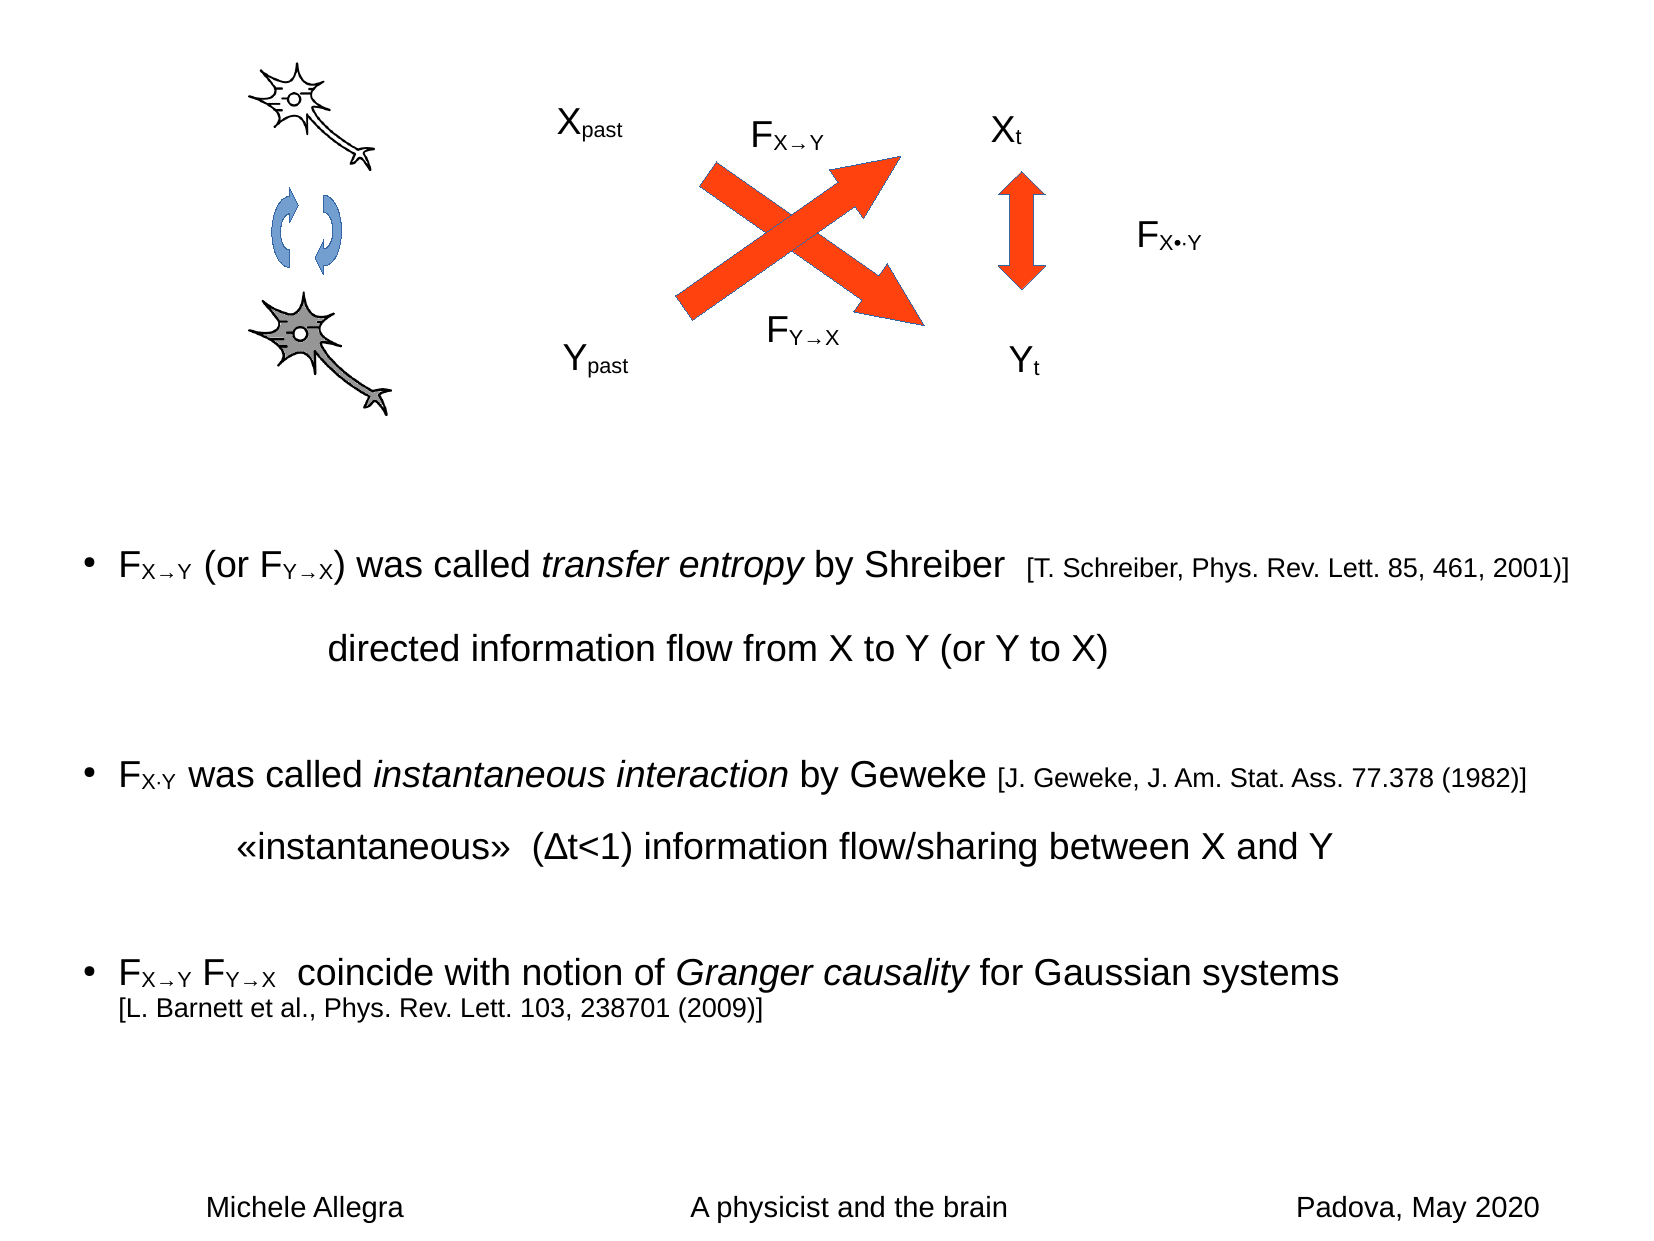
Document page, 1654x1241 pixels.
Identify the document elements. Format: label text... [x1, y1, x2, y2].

text_box FX•∙Y [1100, 207, 1232, 263]
text_box Yt [973, 329, 1077, 390]
text_box FX→Y (or FY→X) was called transfer entropy by Shreiber [T. Schreiber, Phys. Rev. Lett. 85, 461, 2001)] directed information flow from X to Y (or Y to X) FX∙Y was called instantaneous interaction by Geweke [J. Geweke, J. Am. Stat. Ass. 77.378 (1982)] «instantaneous» (∆t<1) information flow/sharing between X and Y FX→Y FY→X coincide with notion of Granger causality for Gaussian systems [L. Barnett et al., Phys. Rev. Lett. 103, 238701 (2009)] [82, 455, 1595, 1184]
text_box [315, 195, 342, 275]
text_box [675, 156, 925, 326]
picture [248, 281, 392, 426]
text_box FX→Y [714, 107, 854, 162]
picture [248, 53, 375, 180]
text_box [271, 187, 299, 268]
text_box Ypast [527, 330, 665, 385]
text_box FY→X [730, 302, 870, 357]
title Michele Allegra A physicist and the brain Padova, May 2020 [130, 1169, 1619, 1241]
text_box Xt [955, 98, 1059, 160]
text_box Xpast [521, 46, 649, 197]
text_box [998, 171, 1046, 290]
